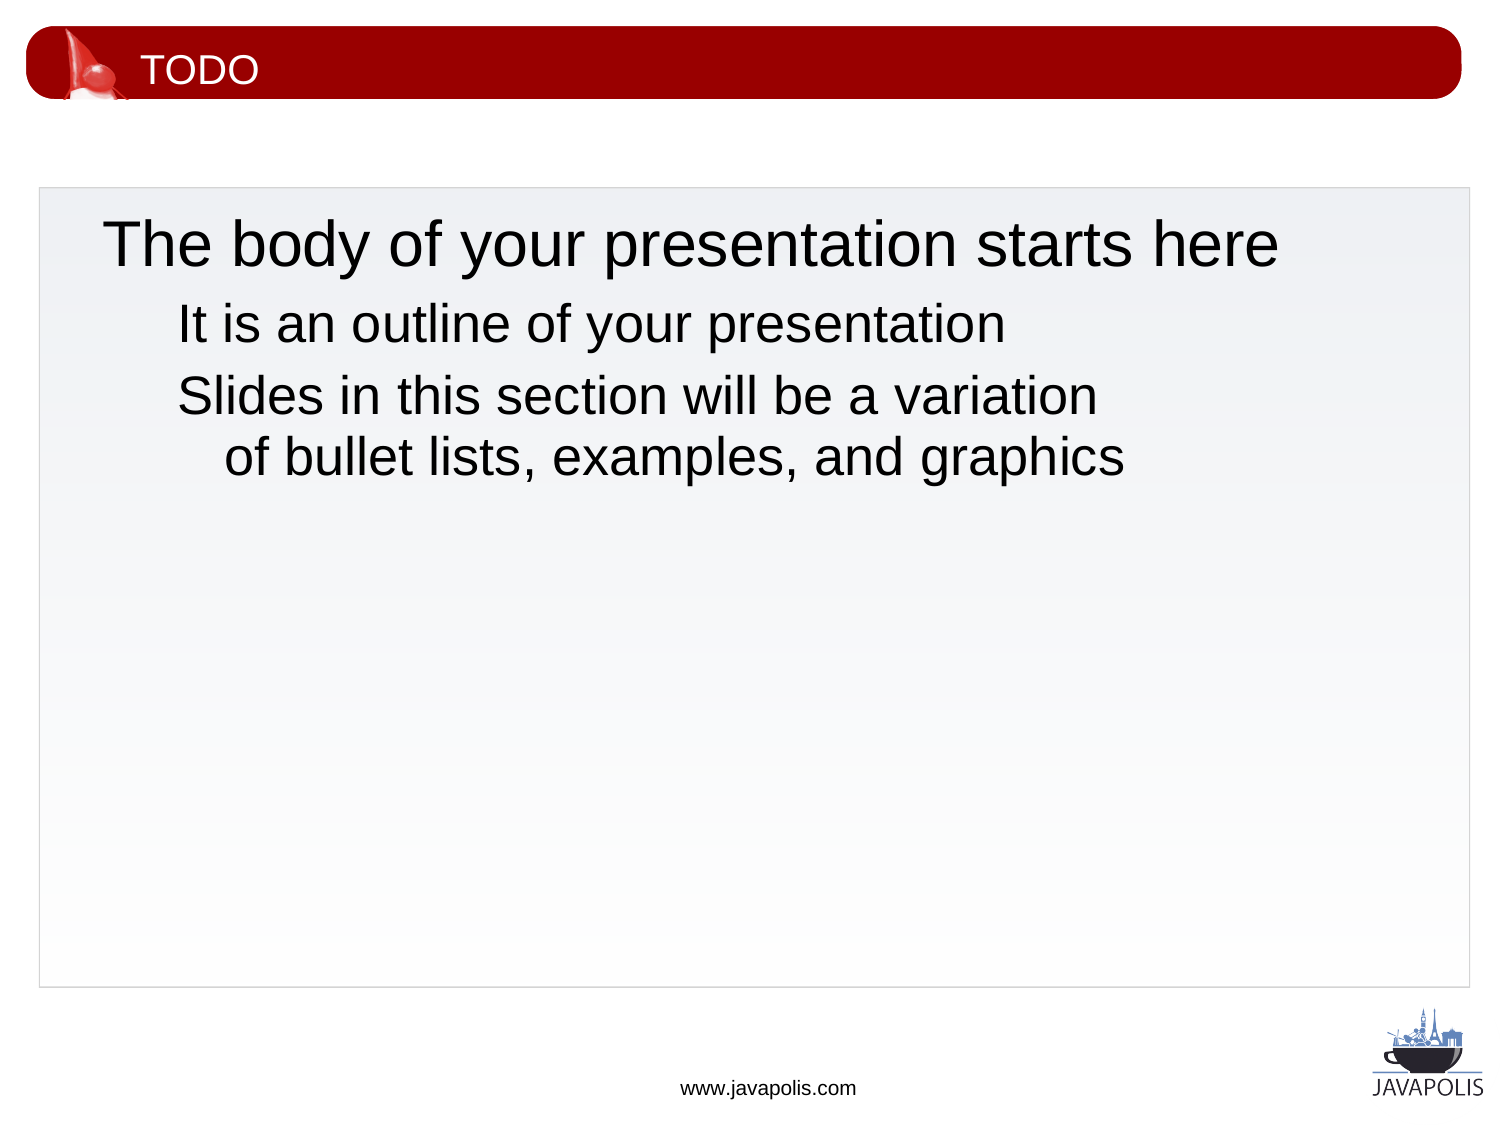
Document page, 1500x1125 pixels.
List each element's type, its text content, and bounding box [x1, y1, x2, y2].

list The body of your presentation starts here It is an outline of your presentation Slides in this section will be a variation of bullet lists, examples, and graphics [87, 199, 1426, 1125]
picture [62, 28, 125, 100]
picture [1426, 1006, 1500, 1125]
title TODO [125, 0, 1450, 101]
